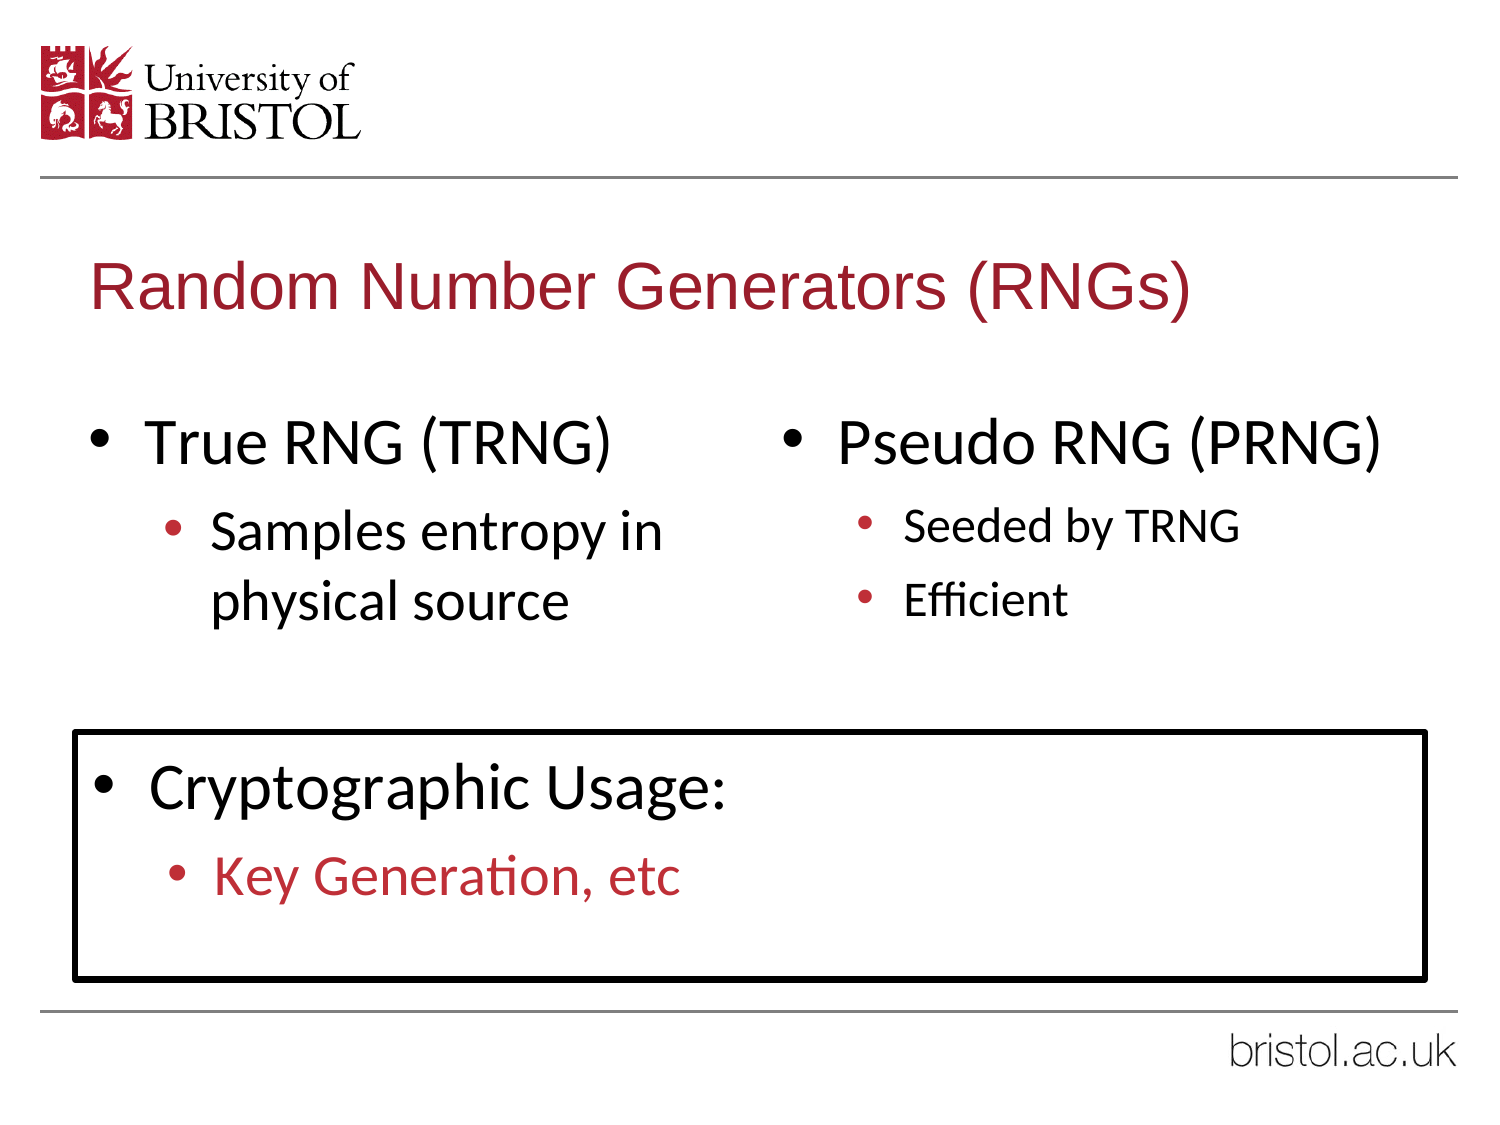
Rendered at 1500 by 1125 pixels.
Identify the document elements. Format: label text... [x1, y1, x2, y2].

list True RNG (TRNG) Samples entropy in physical source [73, 389, 733, 653]
picture [1214, 1023, 1459, 1080]
list Pseudo RNG (PRNG) Seeded by TRNG Efficient [766, 389, 1426, 653]
picture [41, 46, 361, 140]
title Random Number Generators (RNGs) [75, 188, 1426, 377]
list Cryptographic Usage: Key Generation, etc [75, 732, 1426, 980]
